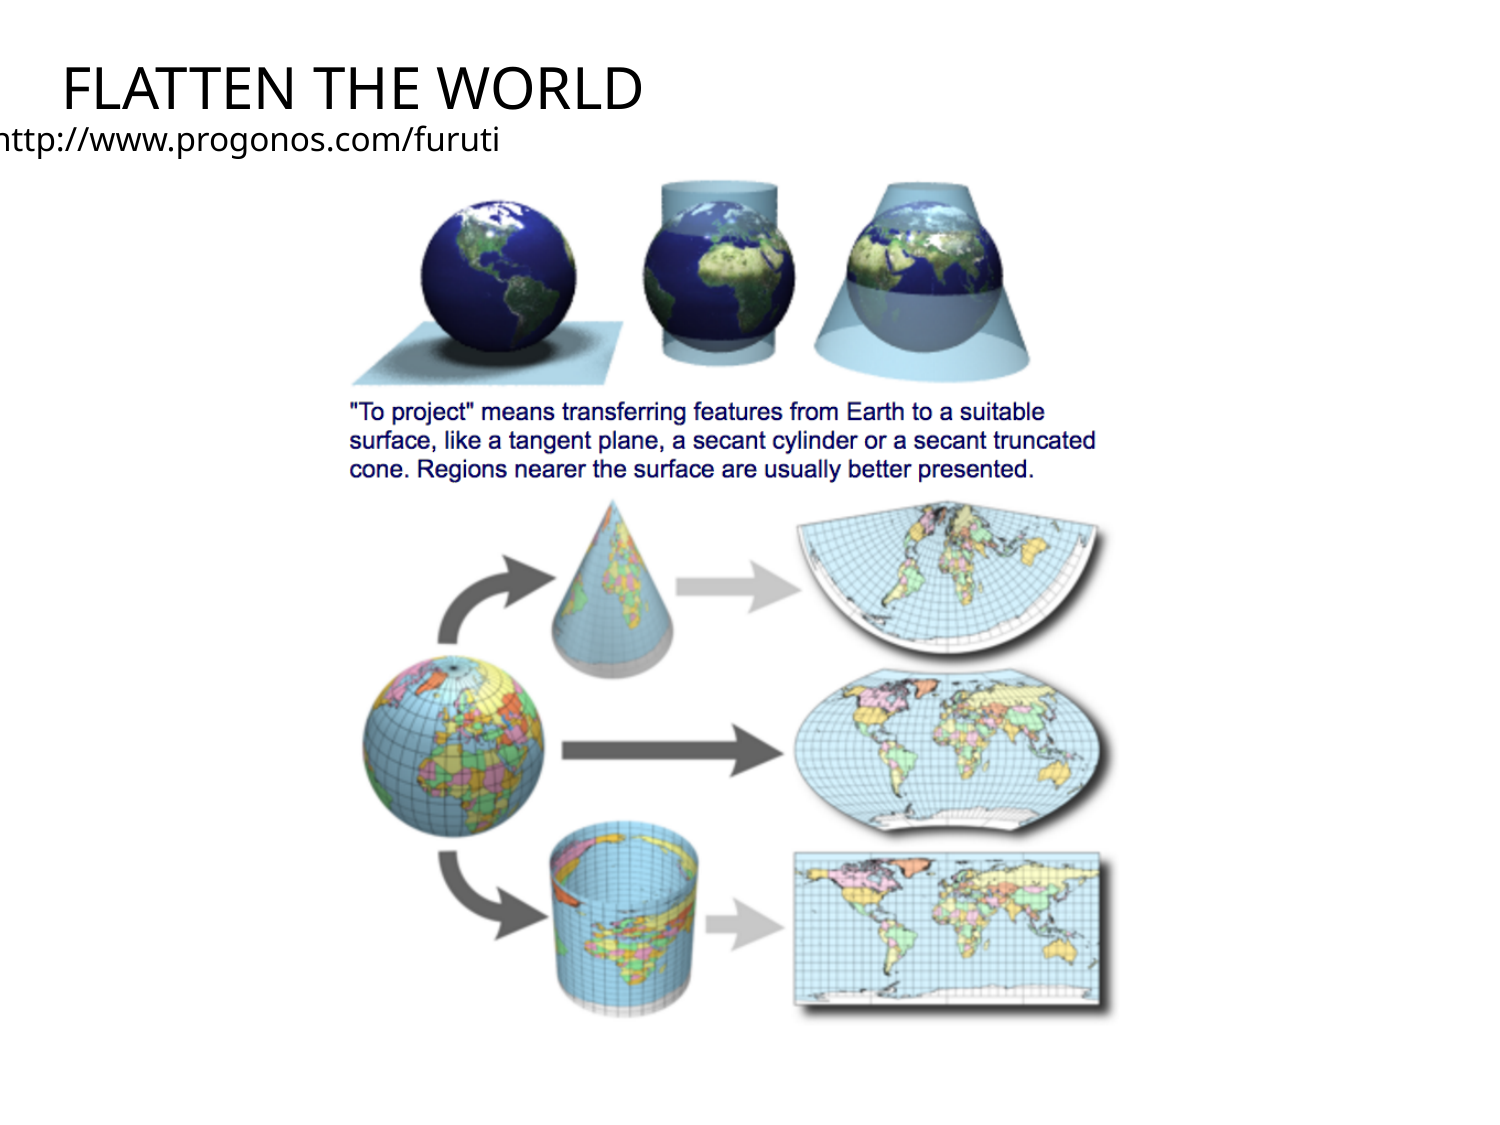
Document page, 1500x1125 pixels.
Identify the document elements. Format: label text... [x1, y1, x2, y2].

text_box FLATTEN THE WORLD [499, 71, 526, 105]
text_box FLATTEN THE WORLD [29, 0, 1317, 166]
text_box http://www.progonos.com/furuti [0, 110, 517, 166]
picture [336, 160, 1144, 1031]
